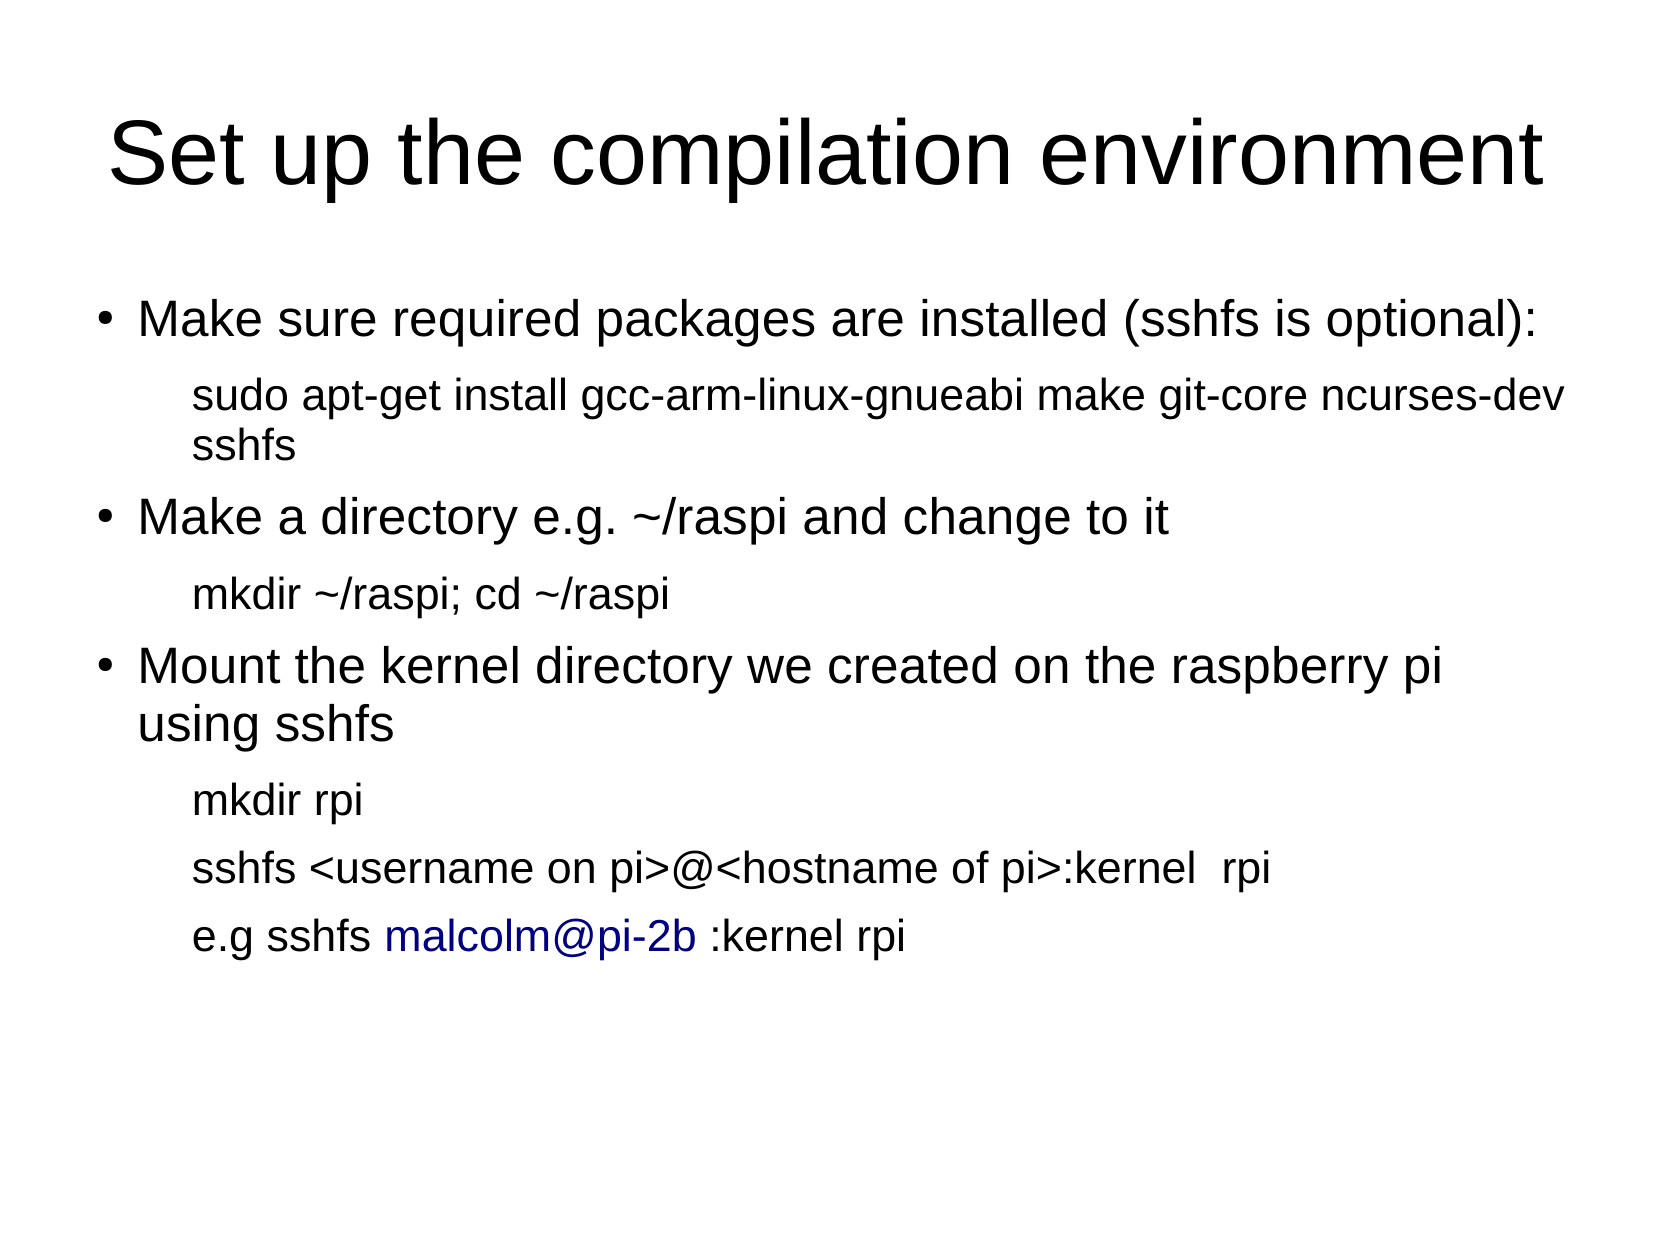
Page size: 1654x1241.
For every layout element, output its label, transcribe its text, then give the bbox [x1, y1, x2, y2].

list Make sure required packages are installed (sshfs is optional): sudo apt-get install gcc-arm-linux-gnueabi make git-core ncurses-dev sshfs Make a directory e.g. ~/raspi and change to it mkdir ~/raspi; cd ~/raspi Mount the kernel directory we created on the raspberry pi using sshfs mkdir rpi sshfs <username on pi>@<hostname of pi>:kernel rpi e.g sshfs malcolm@pi-2b :kernel rpi [82, 290, 1571, 1010]
title Set up the compilation environment [82, 49, 1571, 257]
